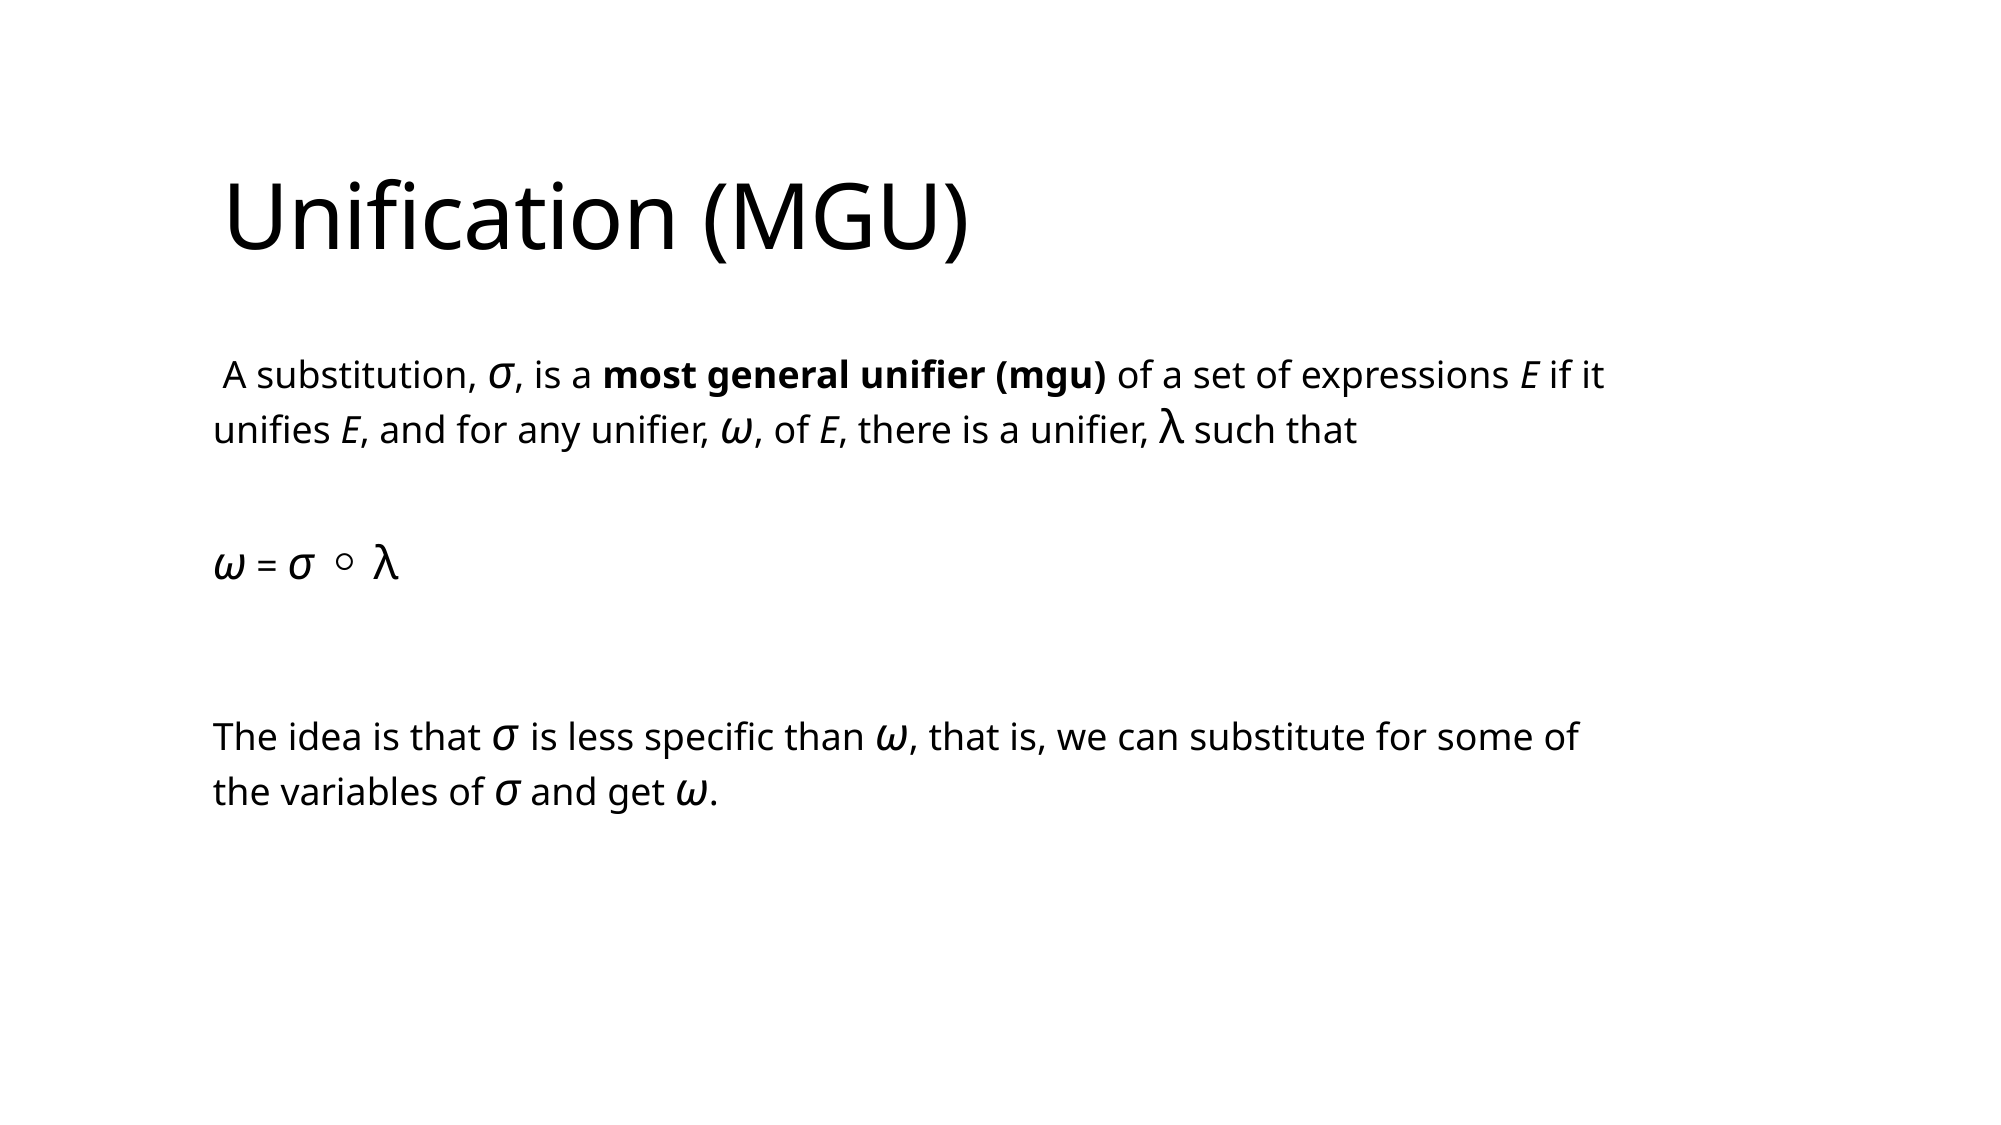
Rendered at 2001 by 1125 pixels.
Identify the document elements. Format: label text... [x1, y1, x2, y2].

list A substitution, σ, is a most general unifier (mgu) of a set of expressions E if it unifies E, and for any unifier, ω, of E, there is a unifier, λ such that ω = σ ￮ λ The idea is that σ is less specific than ω, that is, we can substitute for some of the variables of σ and get ω. [212, 335, 1623, 1050]
title Unification (MGU) [206, 60, 1797, 278]
